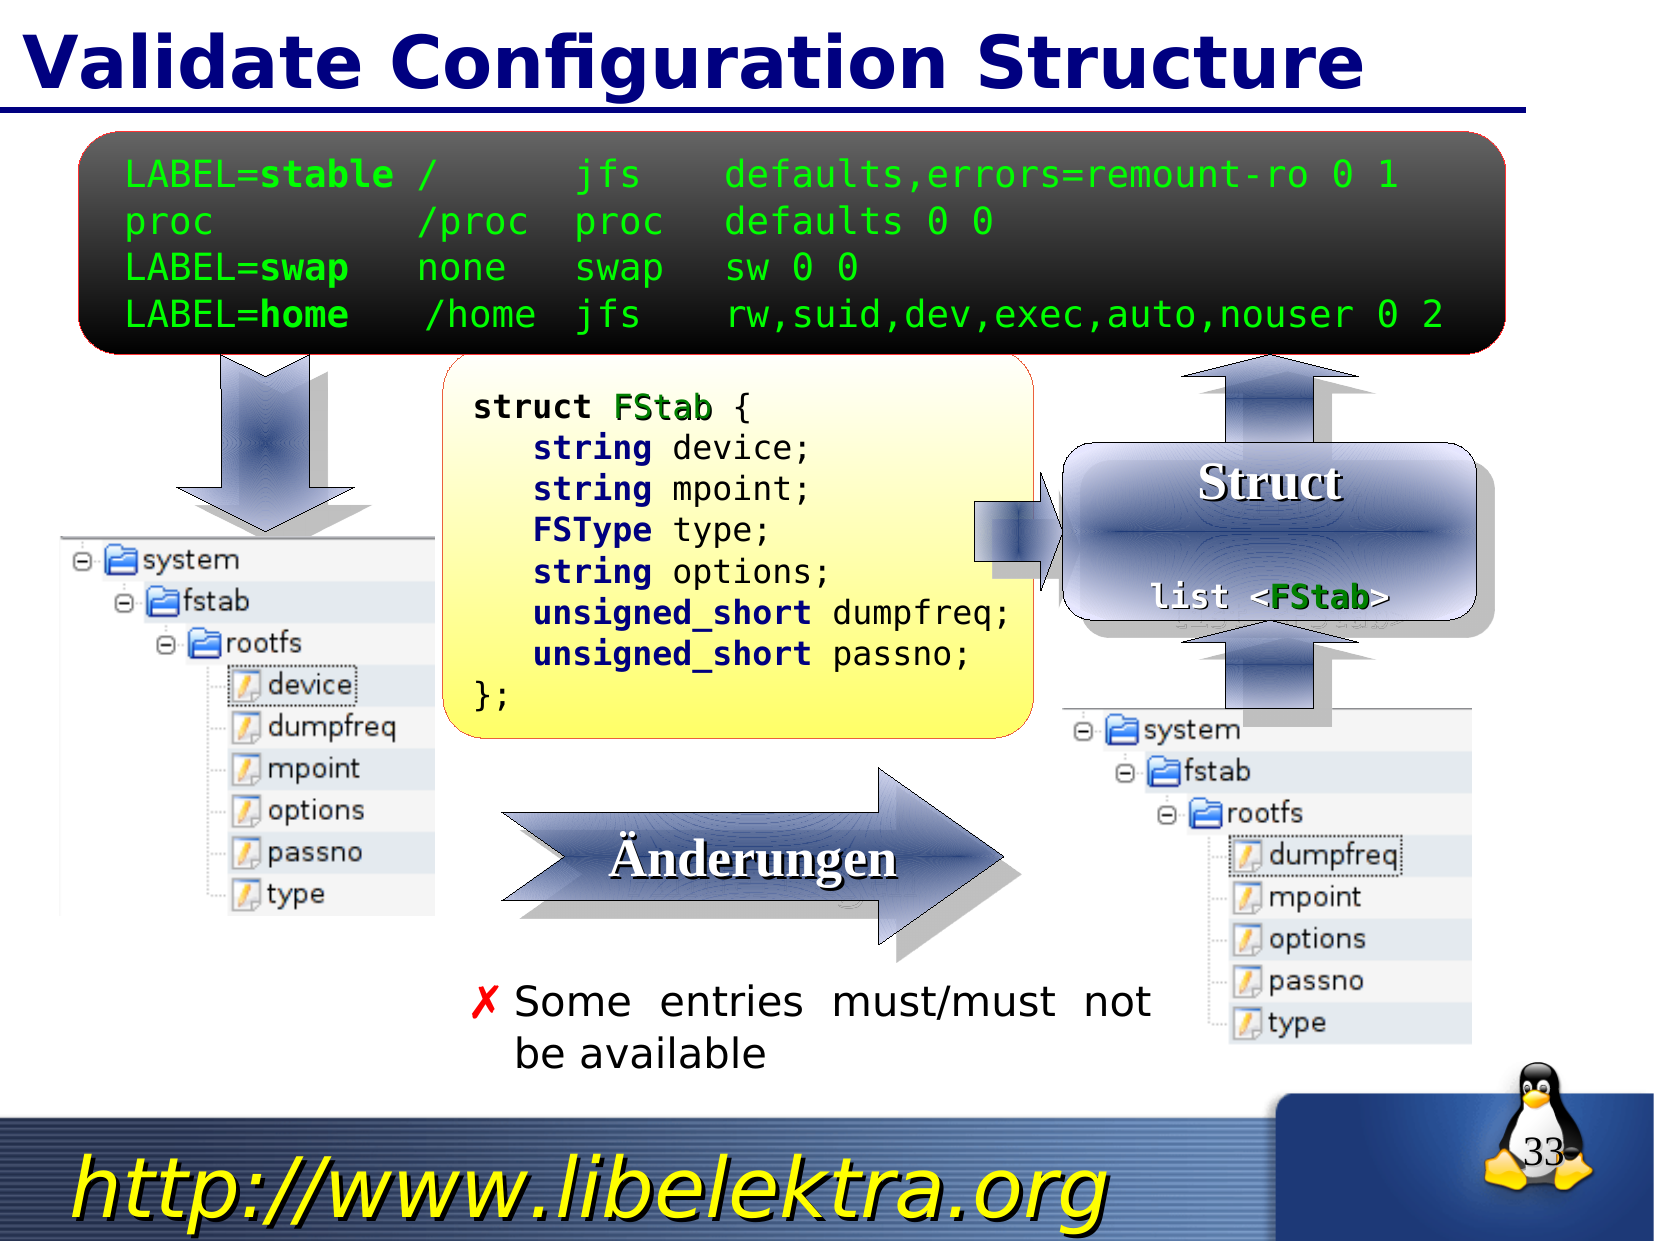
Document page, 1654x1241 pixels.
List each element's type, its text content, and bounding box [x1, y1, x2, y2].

text_box Struct list <FStab> [1062, 442, 1477, 621]
text_box LABEL=stable / jfs defaults,errors=remount-ro 0 1 proc /proc proc defaults 0 0 LABEL=swap none swap sw 0 0 LABEL=home /home jfs rw,suid,dev,exec,auto,nouser 0 2 [124, 151, 1460, 335]
text_box [1181, 620, 1359, 709]
picture [0, 1061, 1654, 1241]
text_box Änderungen [501, 767, 1004, 945]
picture [1062, 708, 1472, 1051]
text_box [78, 131, 1506, 739]
text_box Some entries must/must not be available [472, 974, 1152, 1093]
text_box Validate Configuration Structure [22, 14, 1611, 111]
text_box <Nummer> [1370, 1122, 1565, 1178]
text_box struct FStab { string device; string mpoint; FSType type; string options; unsigned_short dumpfreq; unsigned_short passno; }; [472, 385, 1034, 712]
text_box [1034, 472, 1062, 591]
picture [59, 536, 435, 916]
